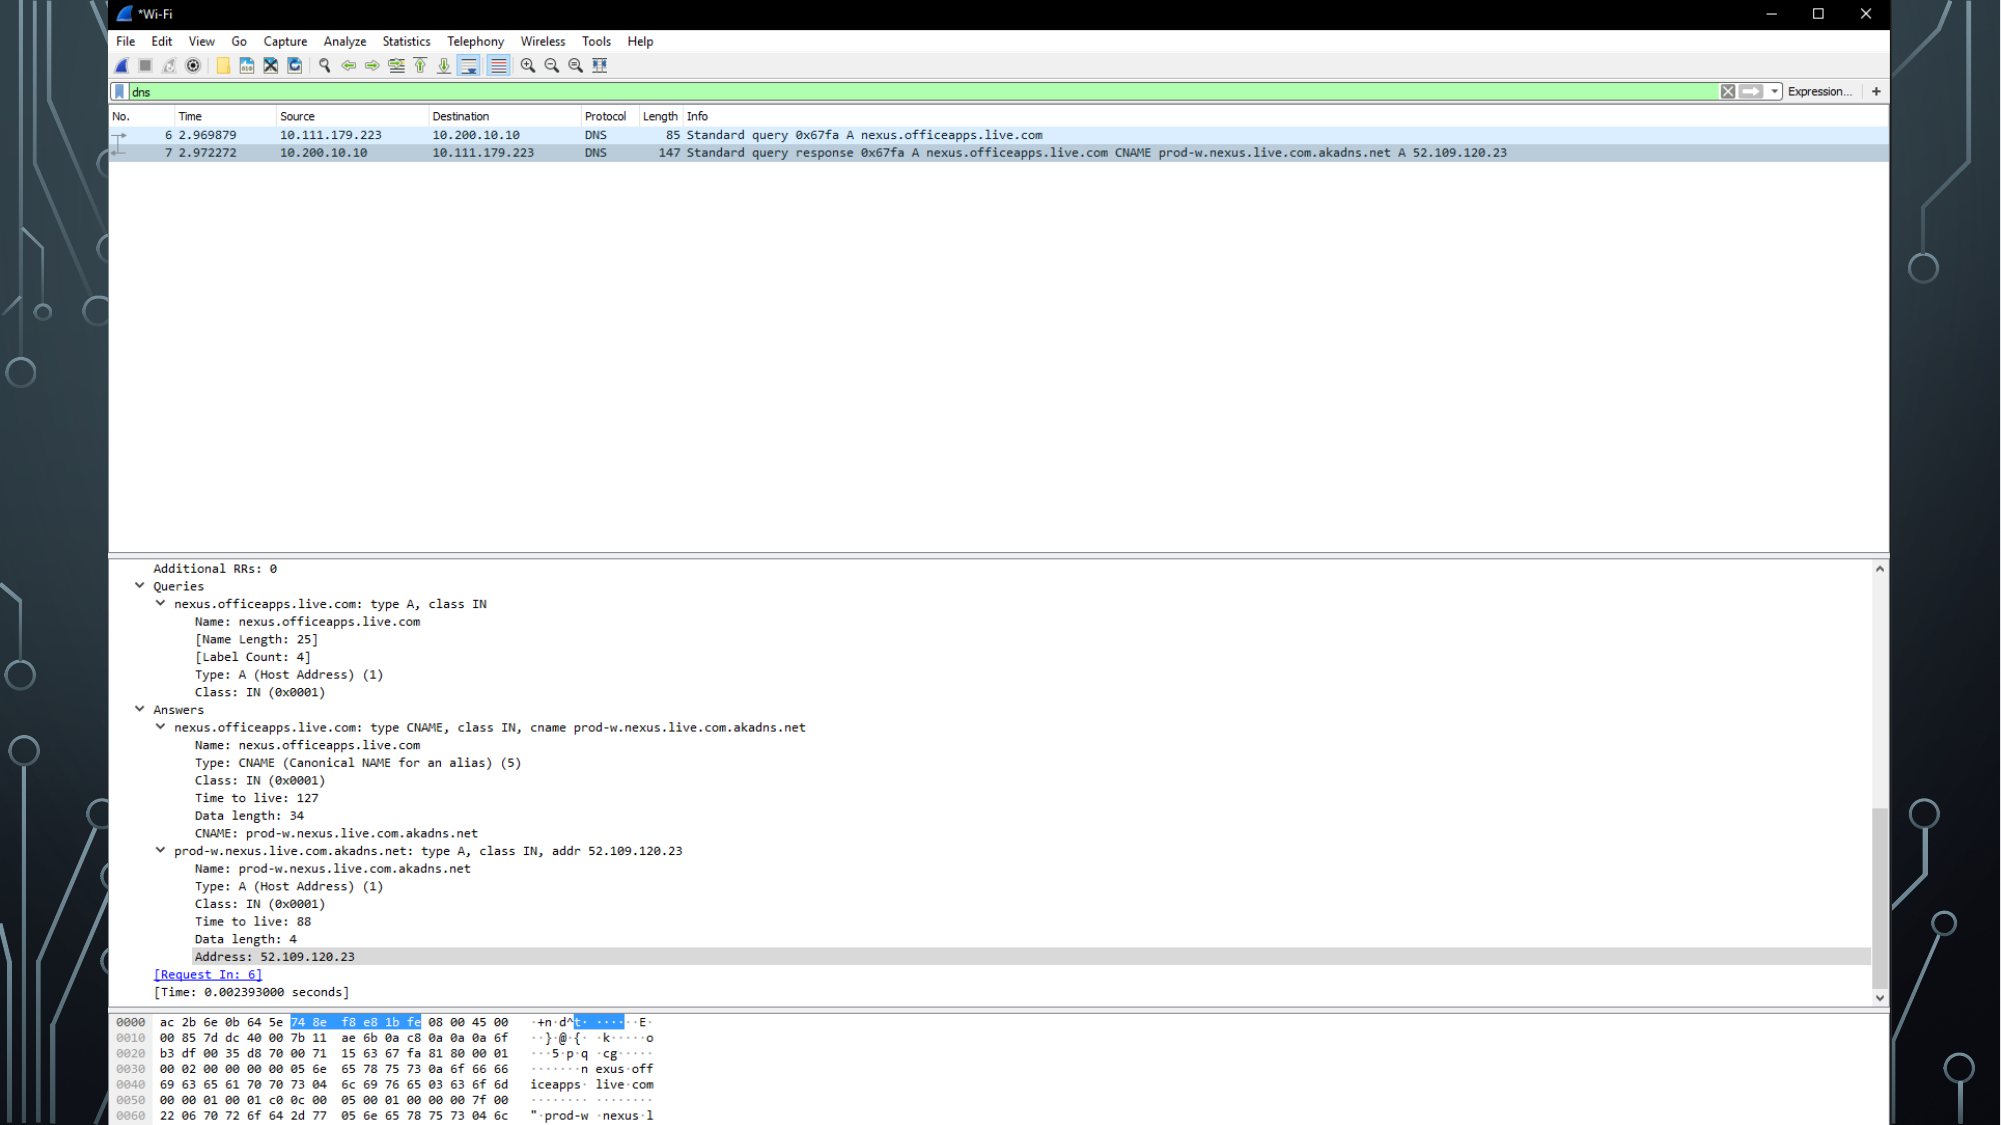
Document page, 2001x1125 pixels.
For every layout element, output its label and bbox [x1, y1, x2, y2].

picture [108, 0, 1892, 1125]
